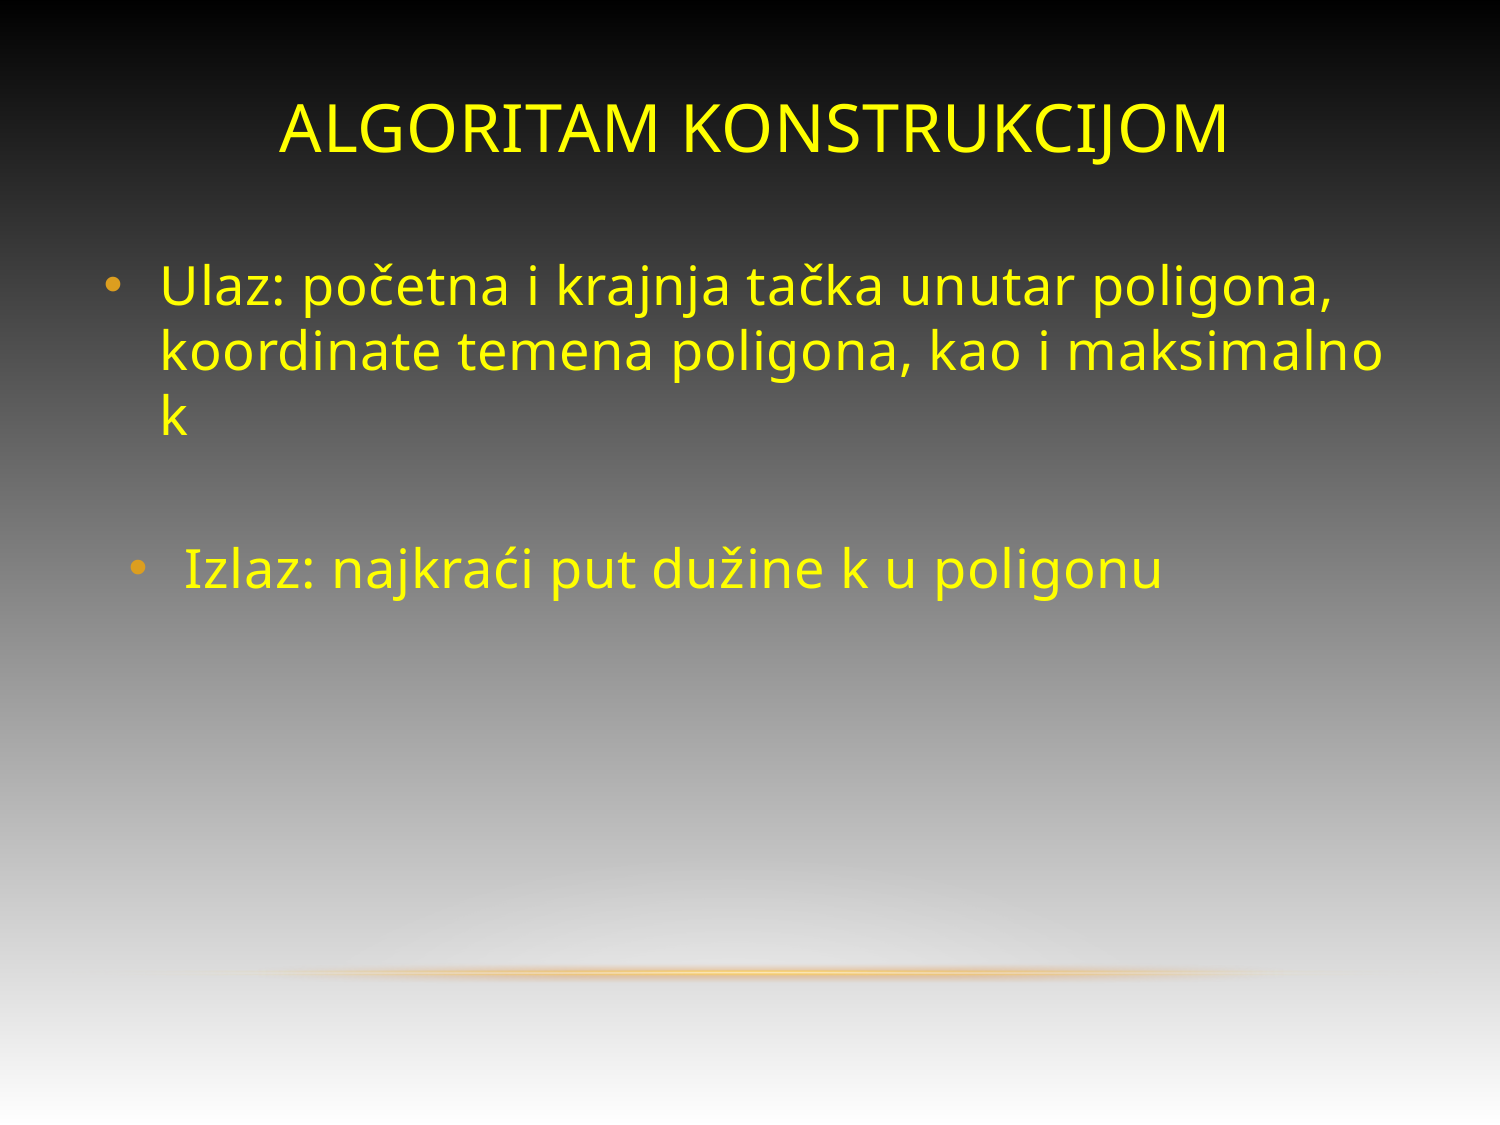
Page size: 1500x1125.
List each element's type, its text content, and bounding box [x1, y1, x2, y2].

picture [0, 0, 1500, 1125]
text_box Ulaz: početna i krajnja tačka unutar poligona, koordinate temena poligona, kao i maksimalno k [88, 243, 1424, 480]
text_box Izlaz: najkraći put dužine k u poligonu [113, 527, 1449, 764]
list ALGORITAM KONSTRUKCIJOM [88, 78, 1424, 243]
